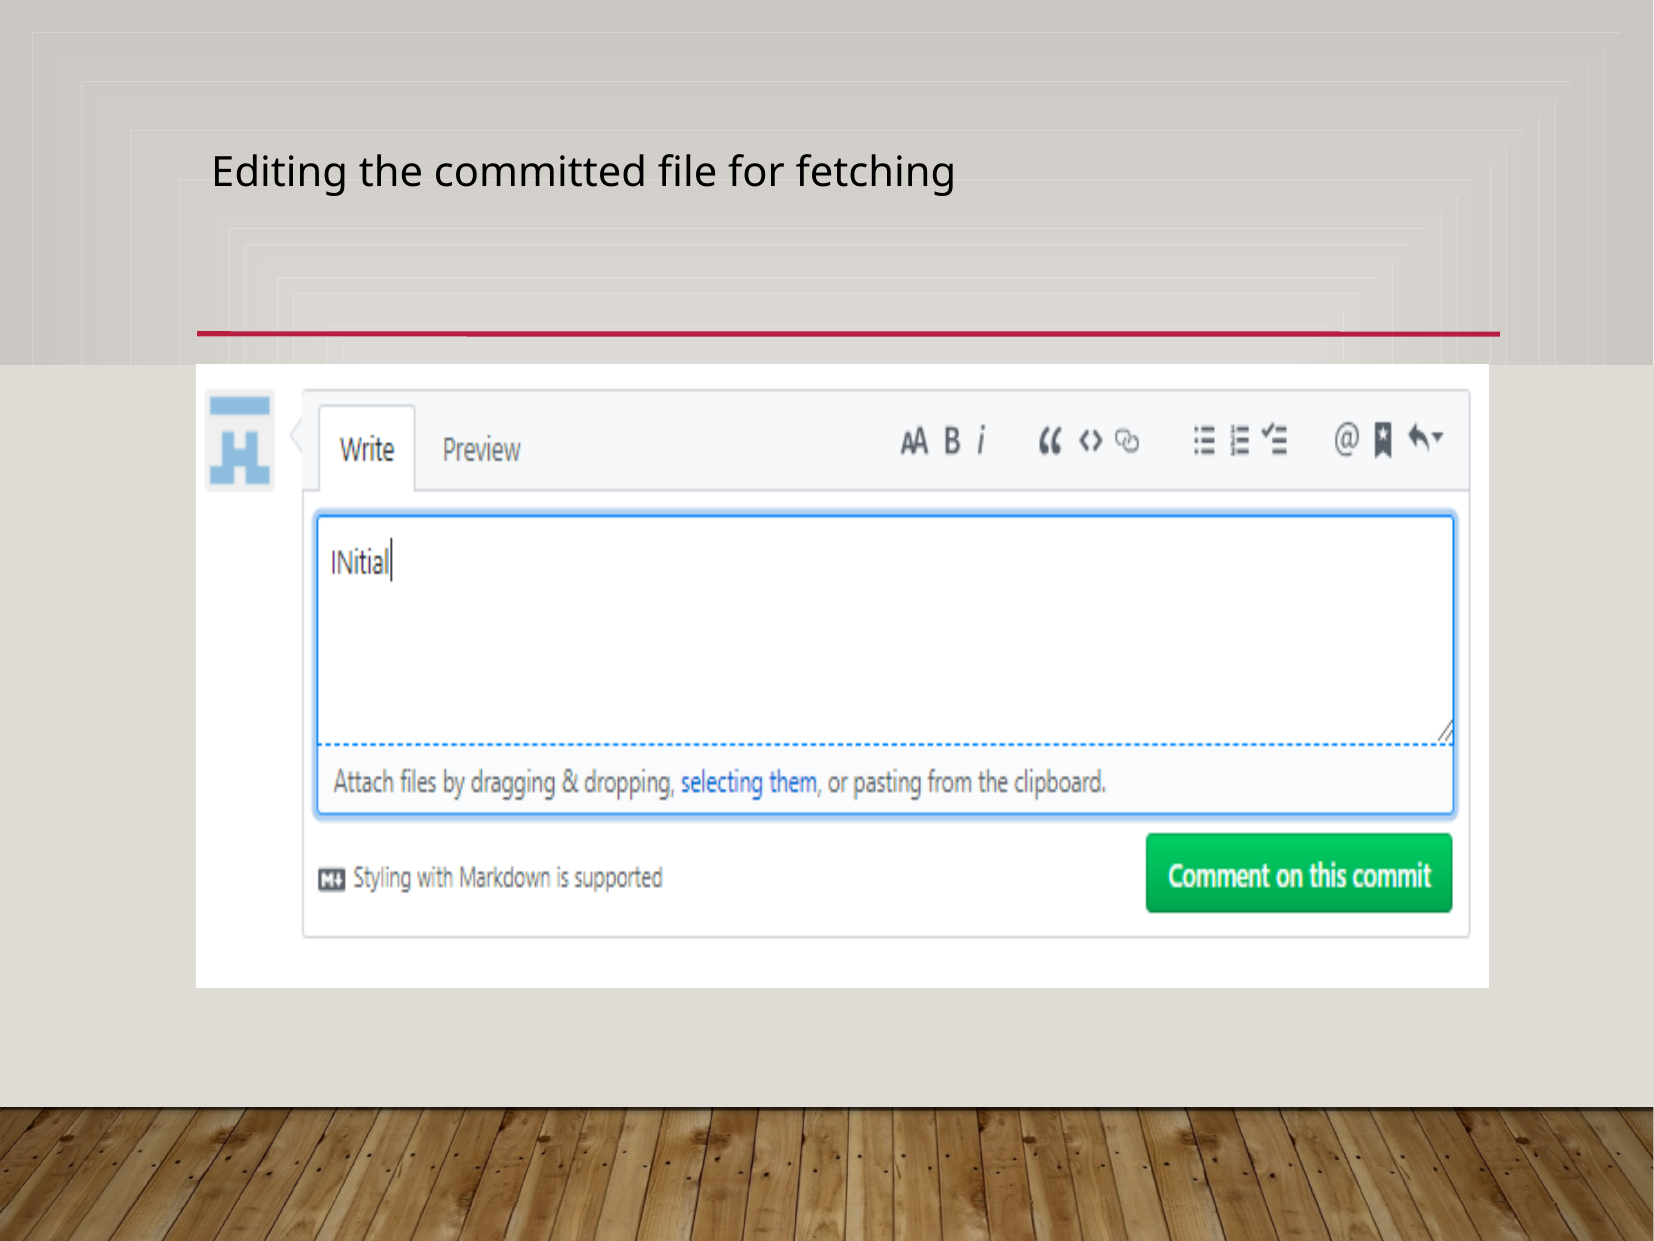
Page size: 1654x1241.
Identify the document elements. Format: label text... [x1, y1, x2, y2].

picture [196, 364, 1489, 988]
picture [0, 1107, 1654, 1241]
title Editing the committed file for fetching [196, 145, 1499, 335]
